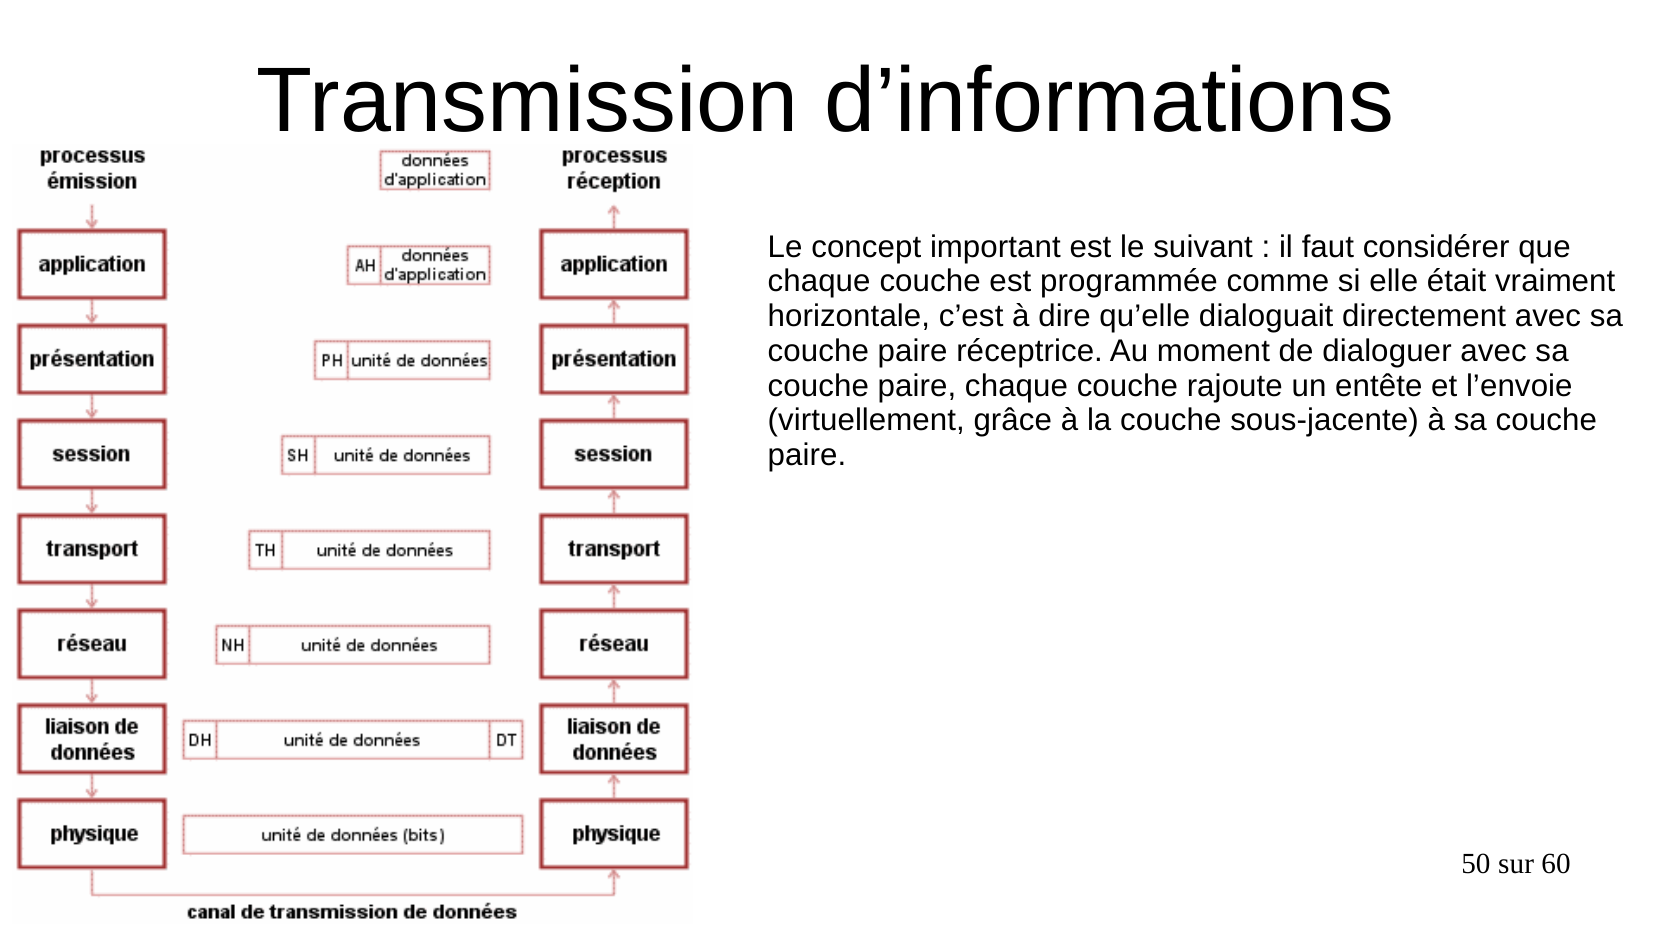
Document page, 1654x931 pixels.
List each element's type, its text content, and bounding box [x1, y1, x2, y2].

picture [12, 144, 693, 924]
title Transmission d’informations [82, 21, 1571, 178]
text_box Le concept important est le suivant : il faut considérer que chaque couche est programmée comme si elle était vraiment horizontale, c’est à dire qu’elle dialoguait directement avec sa couche paire réceptrice. Au moment de dialoguer avec sa couche paire, chaque couche rajoute un entête et l’envoie (virtuellement, grâce à la couche sous-jacente) à sa couche paire. [752, 221, 1654, 480]
